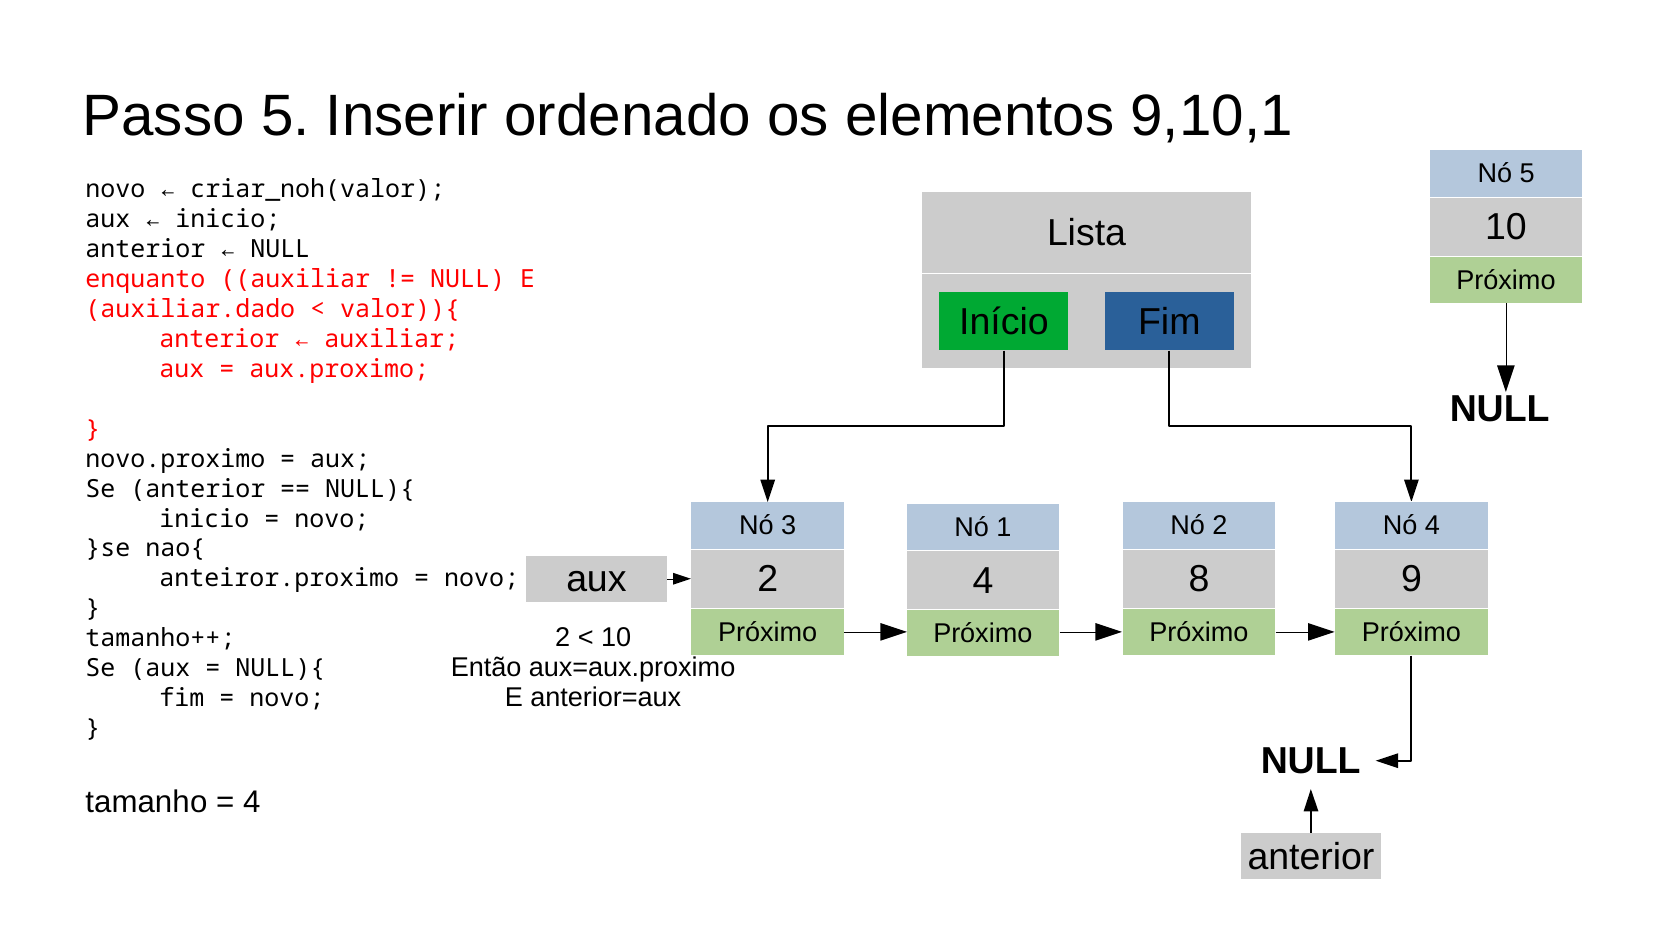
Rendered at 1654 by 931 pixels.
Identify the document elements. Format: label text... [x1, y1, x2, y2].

text_box anterior [1240, 832, 1382, 880]
text_box Nó 1 [906, 503, 1060, 551]
text_box [921, 273, 1252, 369]
text_box NULL [1435, 380, 1565, 438]
text_box Nó 3 [690, 501, 845, 550]
text_box Nó 4 [1334, 501, 1489, 550]
text_box 8 [1122, 550, 1276, 608]
text_box aux [525, 555, 668, 603]
text_box 10 [1429, 198, 1583, 256]
text_box 2 < 10 Então aux=aux.proximo E anterior=aux [436, 614, 751, 720]
text_box Próximo [1334, 608, 1489, 656]
text_box Lista [921, 191, 1252, 273]
text_box novo ← criar_noh(valor); aux ← inicio; anterior ← NULL enquanto ((auxiliar != NULL) E (auxiliar.dado < valor)){ anterior ← auxiliar; aux = aux.proximo; } novo.proximo = aux; Se (anterior == NULL){ inicio = novo; }se nao{ anteiror.proximo = novo; } tamanho++; Se (aux = NULL){ fim = novo; } [70, 165, 615, 779]
text_box 9 [1334, 550, 1489, 608]
text_box NULL [1246, 732, 1376, 790]
text_box Próximo [906, 609, 1060, 657]
text_box Próximo [1429, 256, 1583, 304]
text_box 2 [690, 550, 845, 608]
text_box Nó 2 [1122, 501, 1276, 550]
text_box tamanho = 4 [70, 779, 276, 827]
text_box Próximo [690, 608, 845, 656]
text_box Fim [1104, 291, 1235, 351]
text_box Próximo [1122, 608, 1276, 656]
text_box Nó 5 [1429, 149, 1583, 198]
text_box 4 [906, 551, 1060, 609]
text_box Início [938, 291, 1069, 351]
title Passo 5. Inserir ordenado os elementos 9,10,1 [82, 37, 1571, 193]
